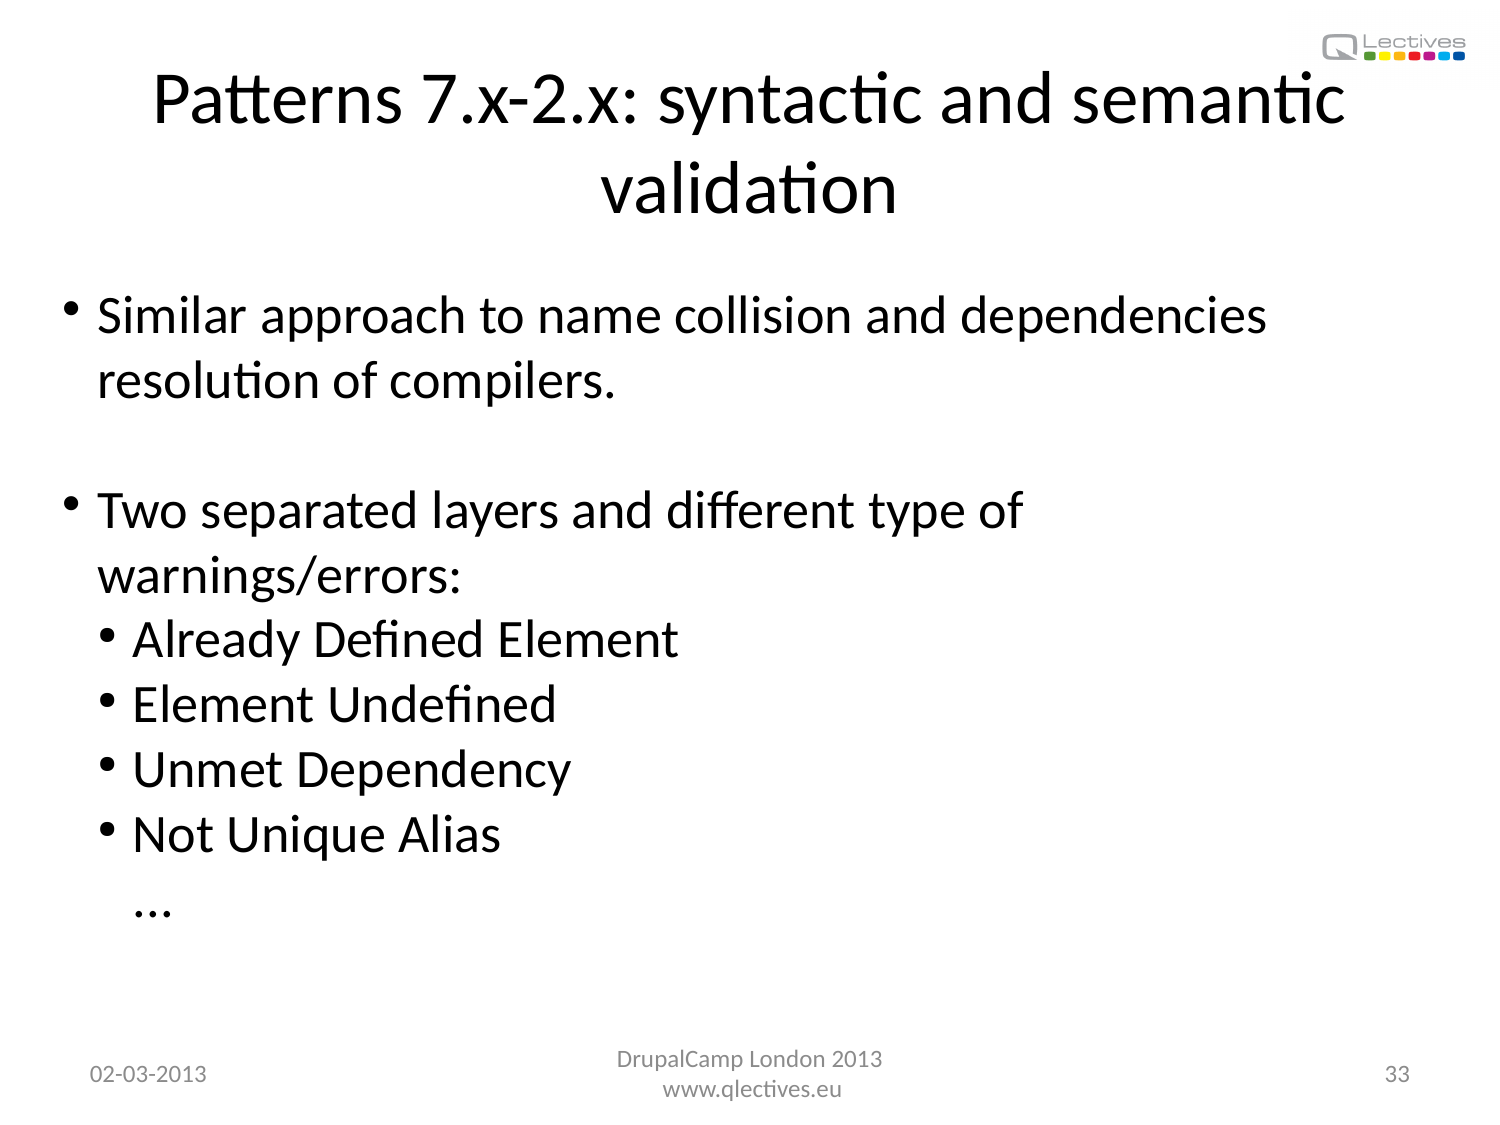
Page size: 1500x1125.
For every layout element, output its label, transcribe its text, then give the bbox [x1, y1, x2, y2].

text_box DrupalCamp London 2013 www.qlectives.eu [512, 1042, 988, 1103]
text_box 02-03-2013 [74, 1042, 425, 1103]
picture [1288, 9, 1500, 90]
text_box Patterns 7.x-2.x: syntactic and semantic validation [75, 45, 1425, 233]
text_box <number> [1074, 1042, 1425, 1103]
text_box Similar approach to name collision and dependencies resolution of compilers. Two separated layers and different type of warnings/errors: Already Defined Element Element Undefined Unmet Dependency Not Unique Alias ... [47, 271, 1410, 1014]
